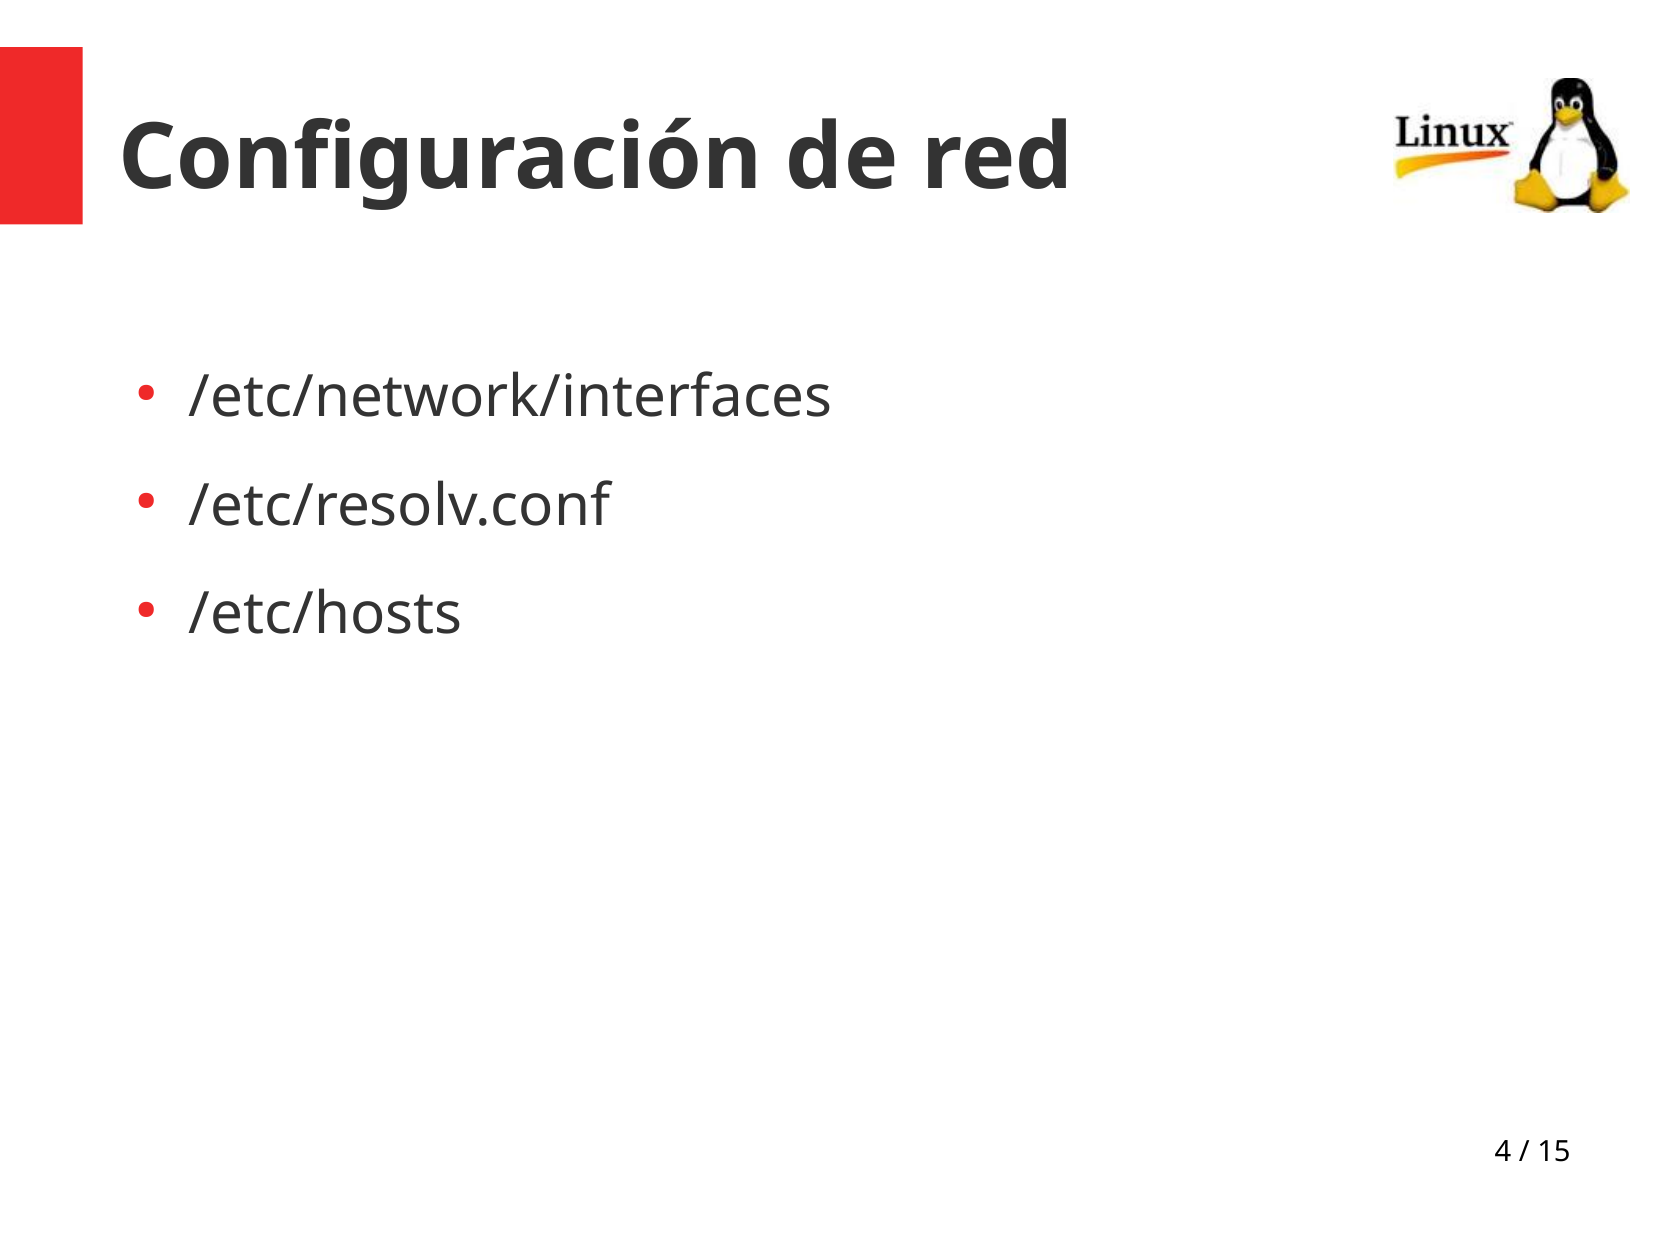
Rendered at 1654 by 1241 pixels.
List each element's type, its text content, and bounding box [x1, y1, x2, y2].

list /etc/network/interfaces /etc/resolv.conf /etc/hosts [118, 354, 1536, 1074]
title Configuración de red [118, 49, 1571, 257]
picture [1393, 78, 1630, 213]
